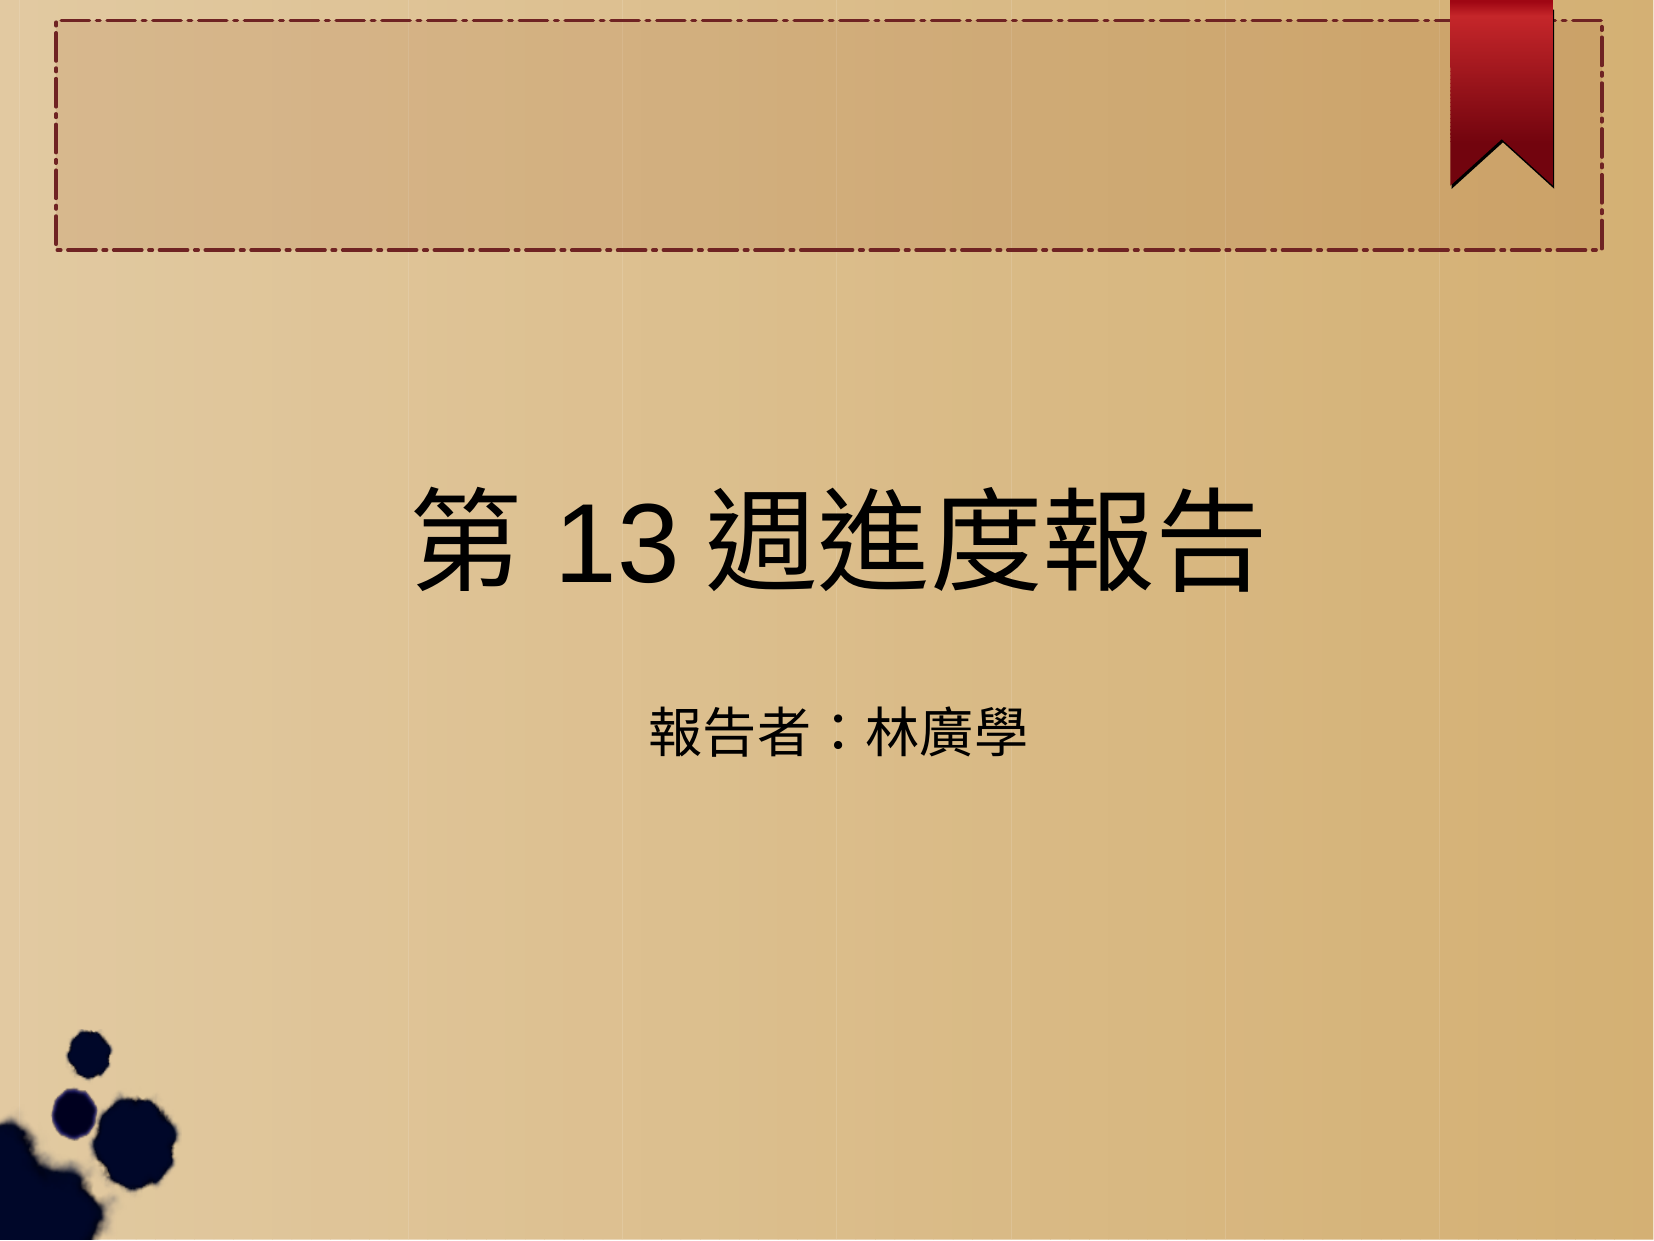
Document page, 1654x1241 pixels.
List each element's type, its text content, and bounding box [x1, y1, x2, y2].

subtitle 第13週進度報告 報告者：林廣學 [94, 129, 1583, 1090]
